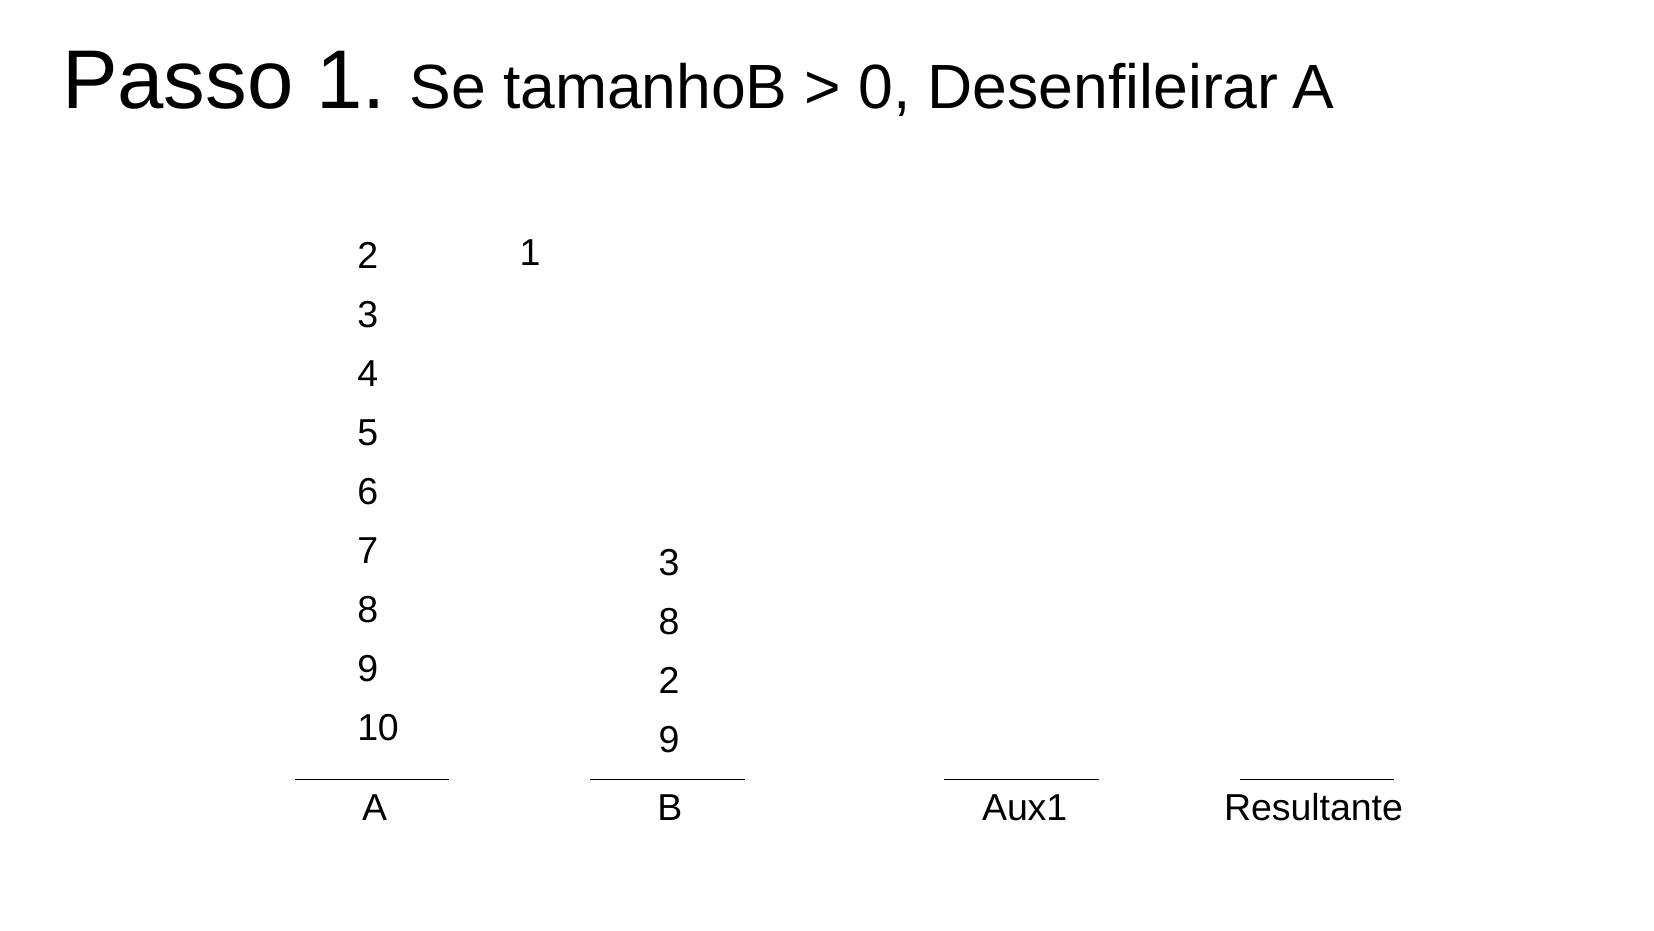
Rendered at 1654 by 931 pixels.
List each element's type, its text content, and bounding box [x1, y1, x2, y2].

text_box 2 [342, 226, 393, 284]
text_box 1 [504, 224, 556, 282]
text_box Aux1 [967, 780, 1083, 837]
text_box 6 [342, 462, 393, 520]
text_box A [347, 779, 508, 837]
text_box Passo 1. Se tamanhoB > 0, Desenfileirar A [47, 25, 1465, 204]
text_box 3 [342, 285, 393, 343]
text_box 7 [342, 521, 393, 579]
text_box 8 [342, 580, 393, 638]
text_box 10 [342, 699, 426, 756]
text_box 4 [342, 344, 393, 402]
text_box 2 [643, 651, 695, 709]
text_box 5 [342, 403, 393, 461]
text_box B [642, 780, 698, 837]
text_box 9 [342, 640, 393, 697]
text_box 9 [643, 710, 695, 768]
text_box 8 [643, 592, 695, 650]
text_box 3 [643, 533, 695, 591]
text_box Resultante [1209, 779, 1418, 837]
